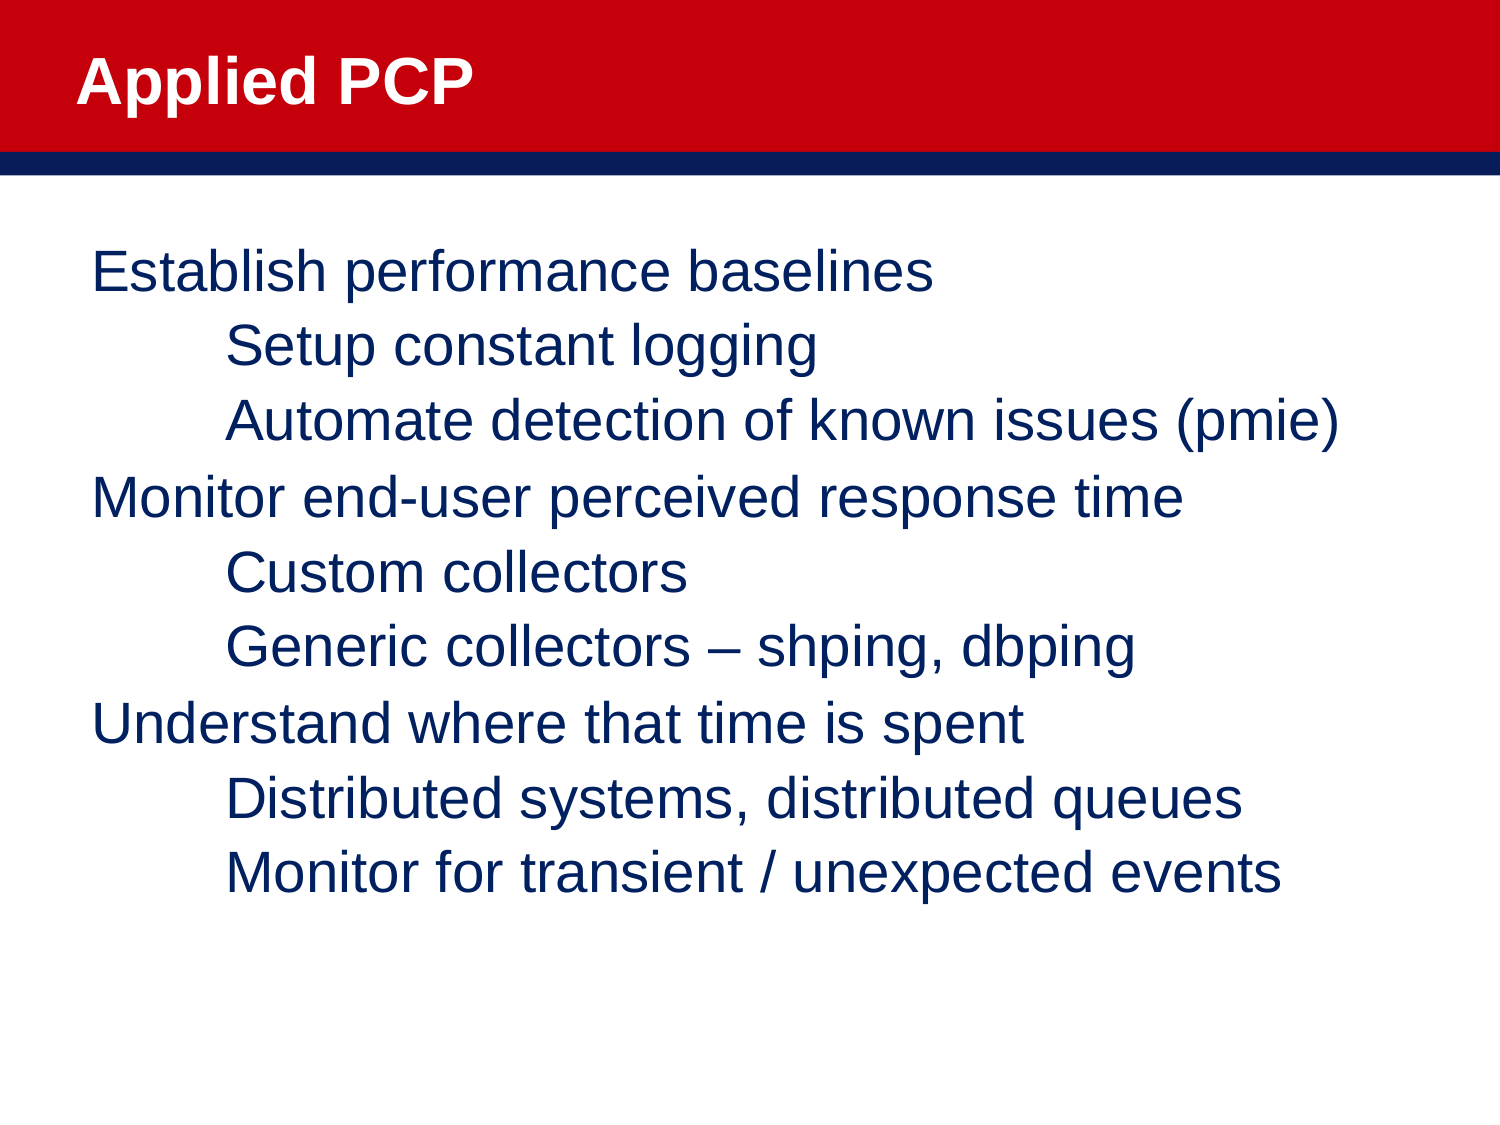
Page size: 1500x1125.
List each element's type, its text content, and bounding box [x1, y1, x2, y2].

title Applied PCP [75, 5, 1425, 158]
list Establish performance baselines Setup constant logging Automate detection of known issues (pmie)‏ Monitor end-user perceived response time Custom collectors Generic collectors – shping, dbping Understand where that time is spent Distributed systems, distributed queues Monitor for transient / unexpected events [75, 238, 1425, 1033]
